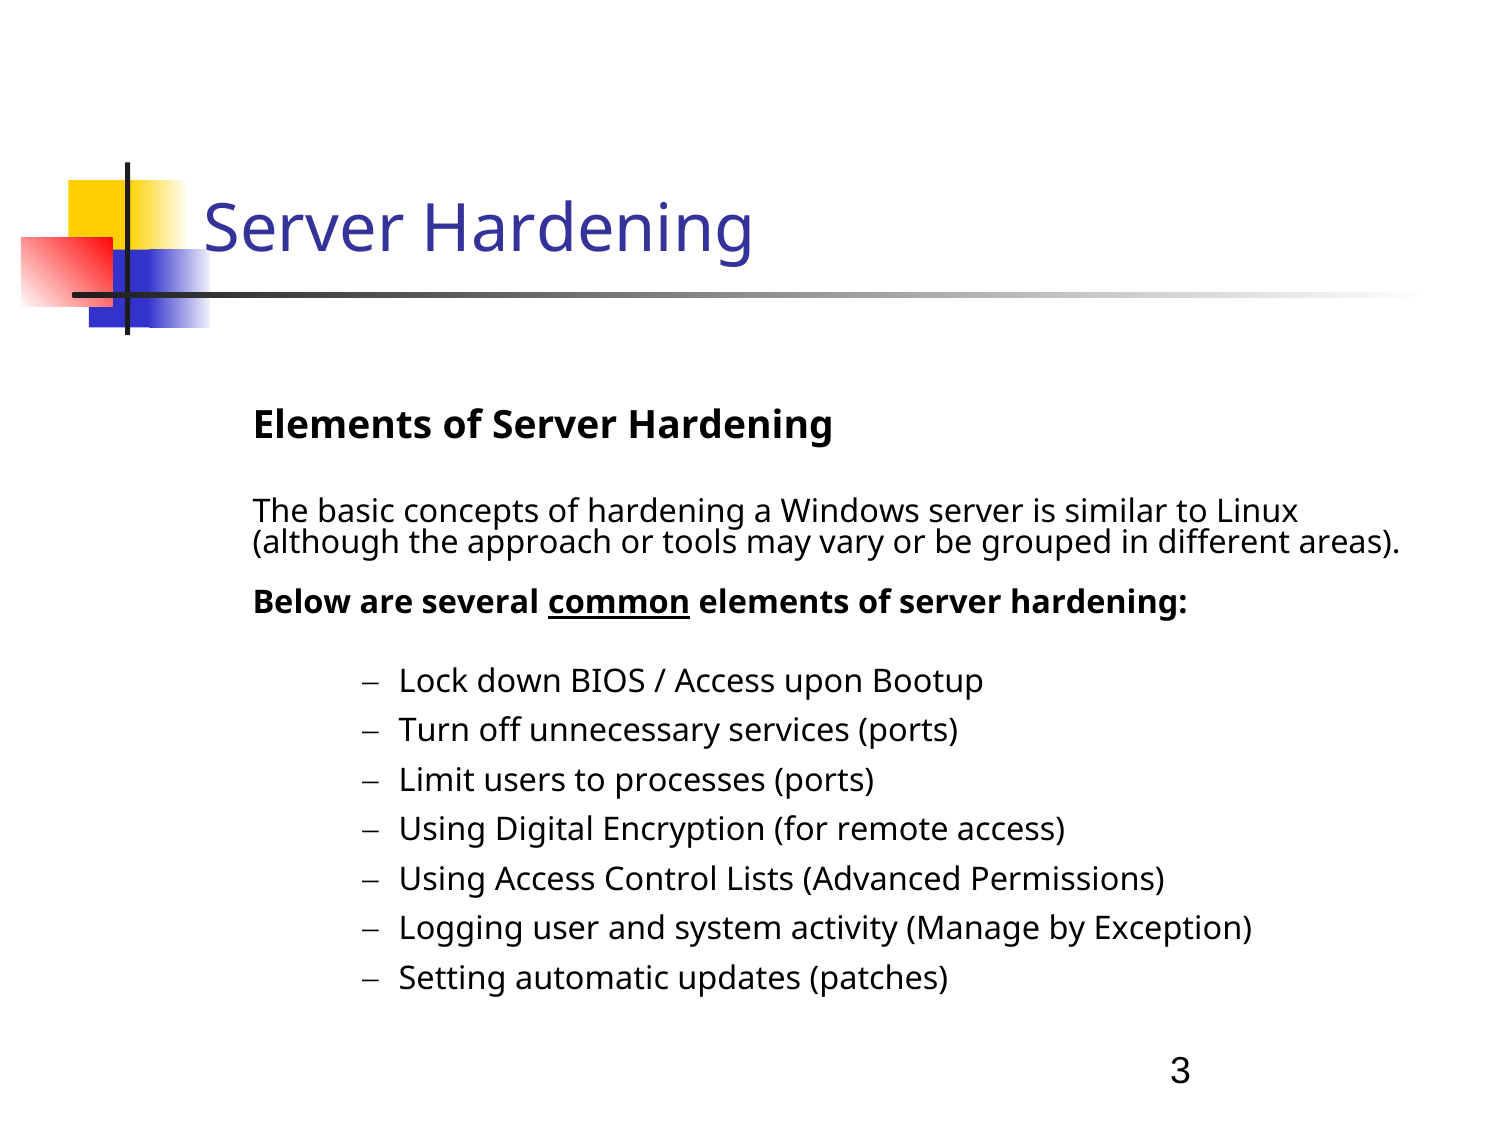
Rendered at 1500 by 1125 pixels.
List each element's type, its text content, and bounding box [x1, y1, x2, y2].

title Server Hardening [188, 35, 1468, 276]
list Elements of Server Hardening The basic concepts of hardening a Windows server is similar to Linux (although the approach or tools may vary or be grouped in different areas). Below are several common elements of server hardening: Lock down BIOS / Access upon Bootup Turn off unnecessary services (ports) Limit users to processes (ports) Using Digital Encryption (for remote access) Using Access Control Lists (Advanced Permissions) Logging user and system activity (Manage by Exception) Setting automatic updates (patches) [193, 331, 1469, 1007]
